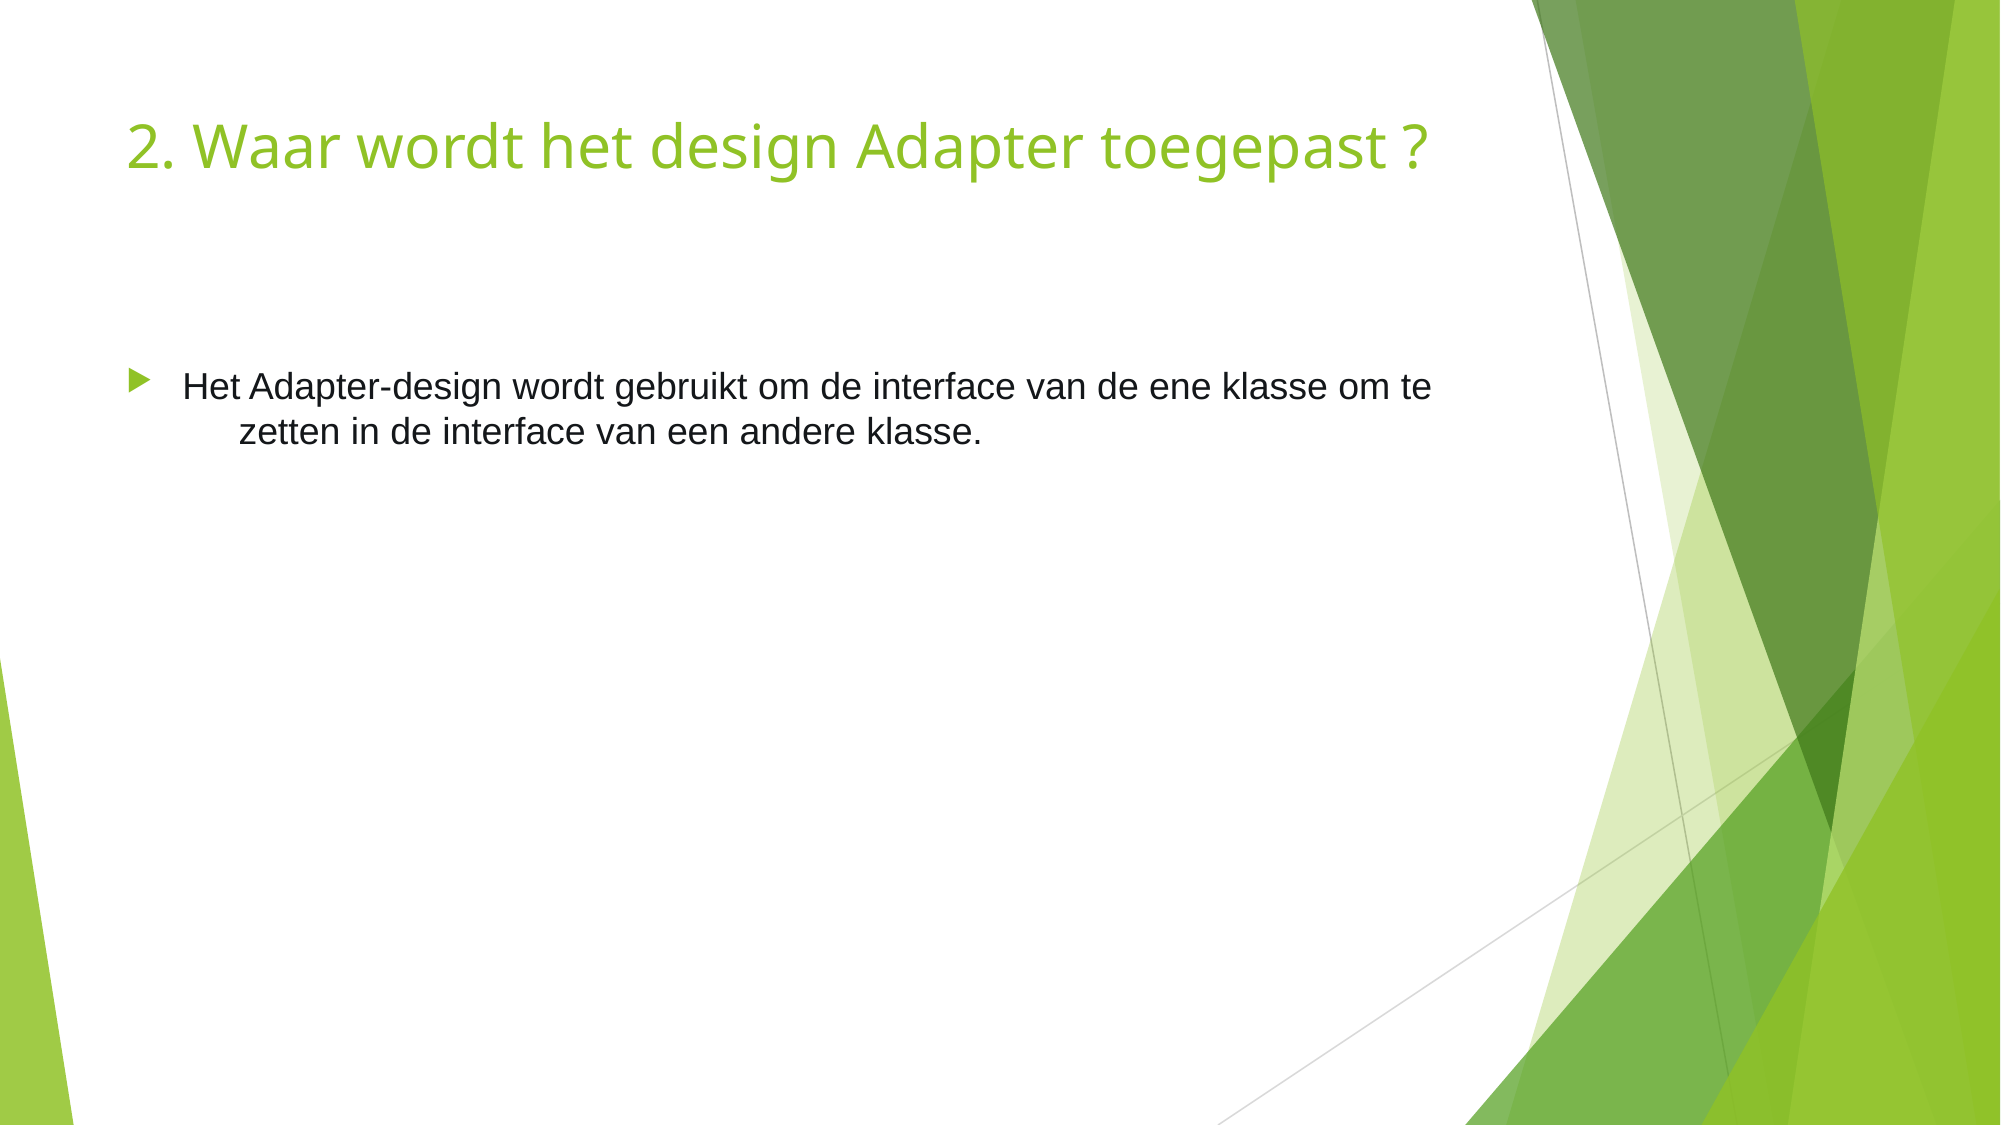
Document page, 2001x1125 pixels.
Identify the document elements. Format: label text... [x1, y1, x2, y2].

list Het Adapter-design wordt gebruikt om de interface van de ene klasse om te zetten in de interface van een andere klasse. [111, 354, 1522, 992]
title 2. Waar wordt het design Adapter toegepast ? [111, 99, 1522, 317]
